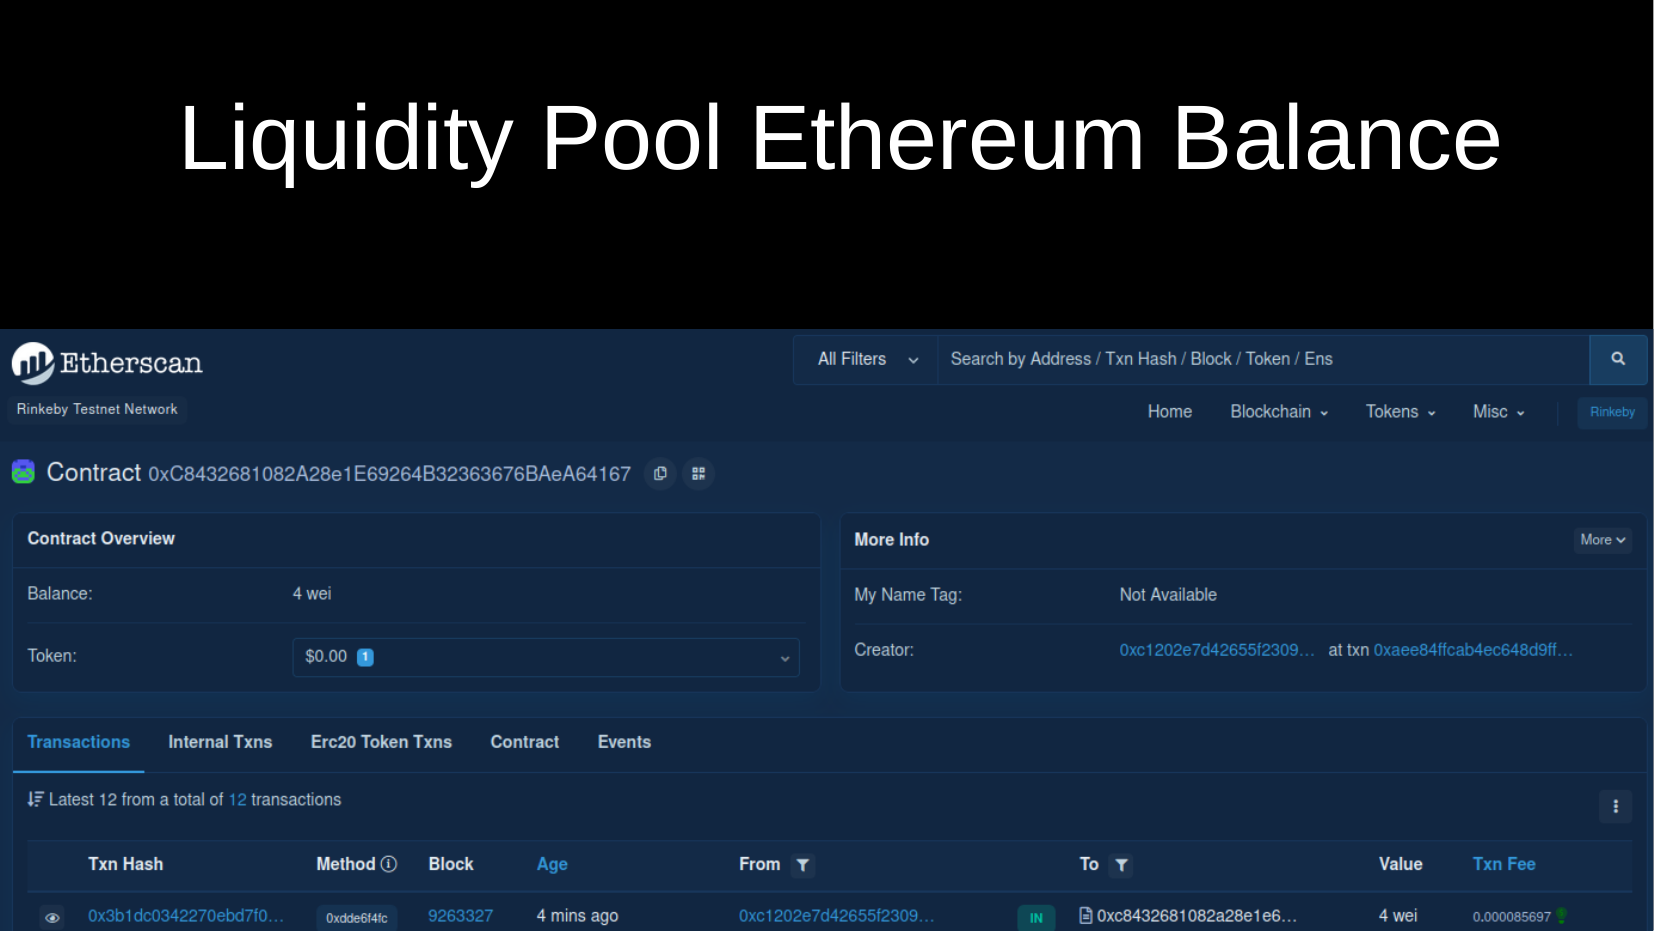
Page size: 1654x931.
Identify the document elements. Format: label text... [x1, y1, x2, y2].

picture [0, 329, 1654, 931]
title Liquidity Pool Ethereum Balance [75, 34, 1564, 241]
